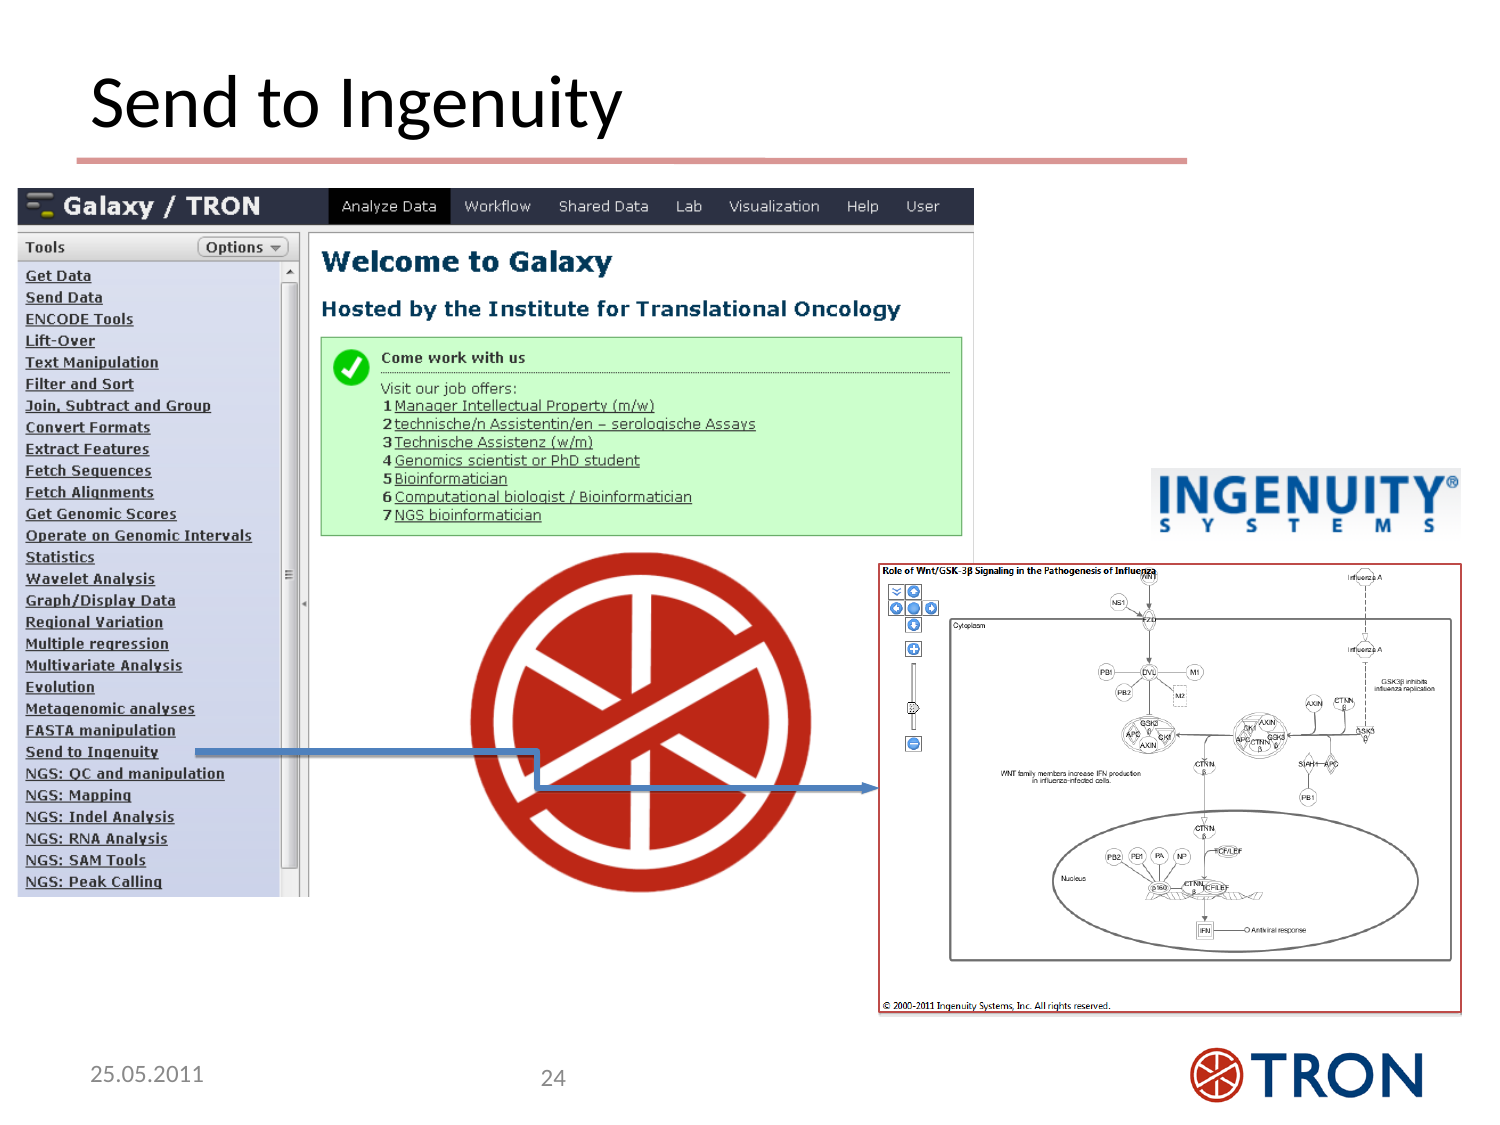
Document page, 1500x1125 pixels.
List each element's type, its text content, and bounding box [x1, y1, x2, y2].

text_box [525, 1046, 876, 1107]
picture [879, 564, 1461, 1012]
picture [1151, 468, 1461, 543]
picture [17, 188, 974, 897]
title Send to Ingenuity [75, 45, 1426, 150]
text_box 25.05.2011 [75, 1042, 426, 1103]
